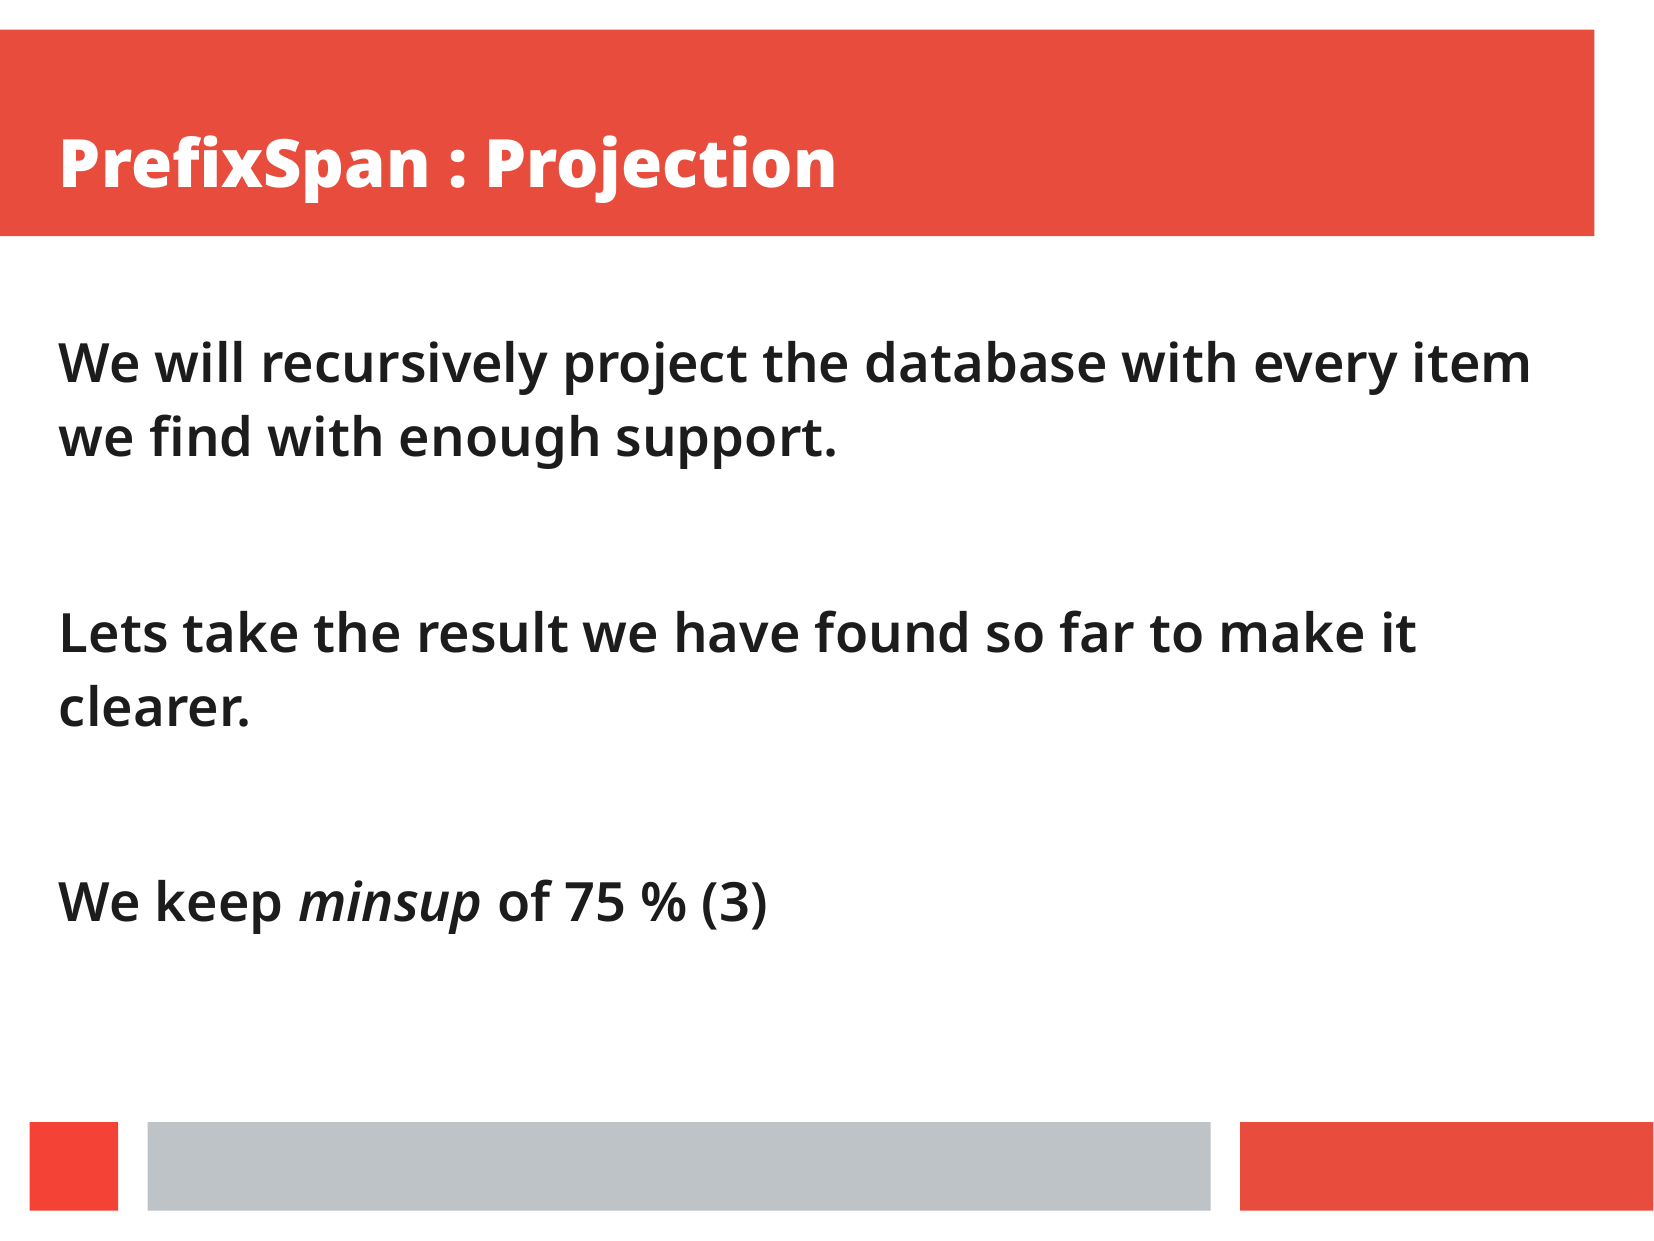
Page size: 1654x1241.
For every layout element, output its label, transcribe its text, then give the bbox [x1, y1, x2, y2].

list We will recursively project the database with every item we find with enough support. Lets take the result we have found so far to make it clearer. We keep minsup of 75 % (3) [59, 324, 1565, 1093]
title PrefixSpan : Projection [59, 59, 1595, 207]
